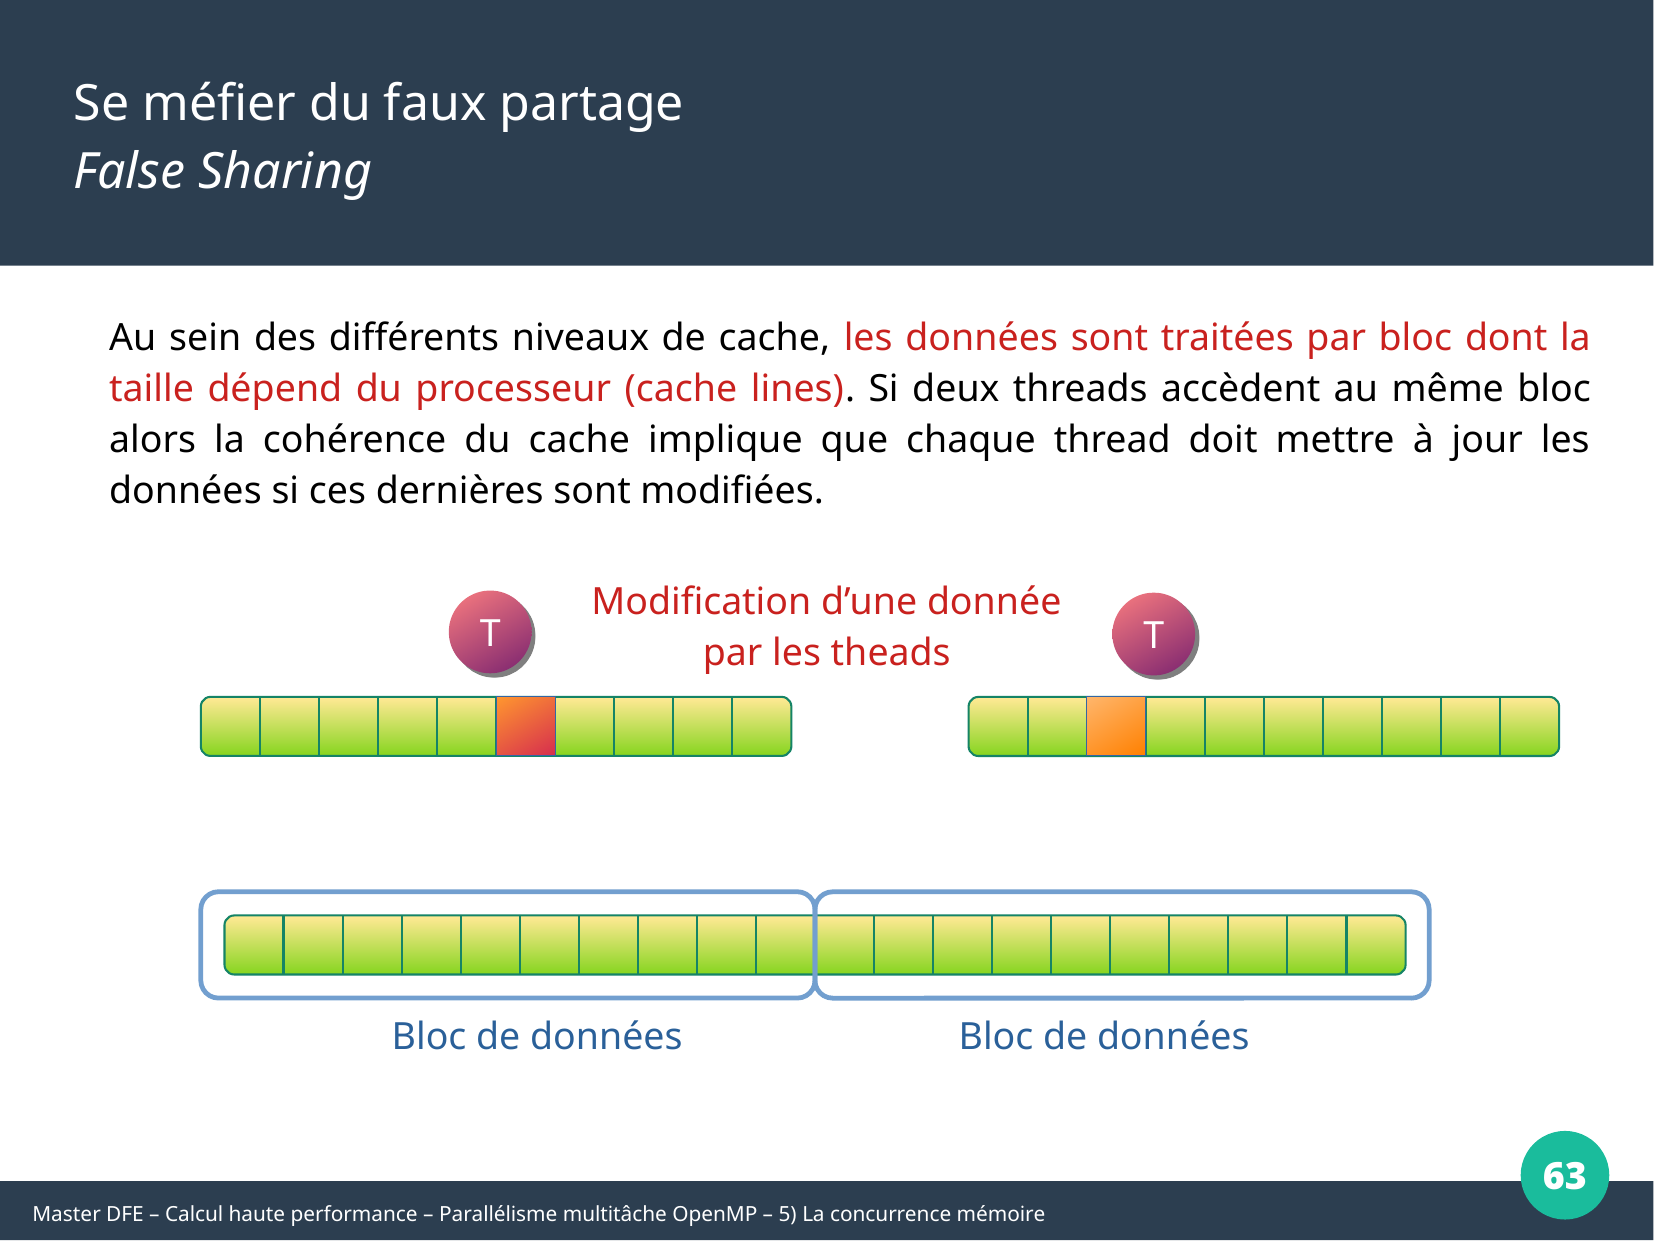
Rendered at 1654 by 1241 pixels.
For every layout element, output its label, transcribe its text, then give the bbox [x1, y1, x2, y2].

text_box Bloc de données [366, 1002, 709, 1069]
text_box T [1112, 592, 1196, 676]
text_box [224, 915, 812, 975]
text_box [200, 696, 260, 756]
text_box T [448, 590, 532, 674]
text_box Modification d’une donnée par les theads [566, 566, 1087, 785]
text_box [818, 915, 1406, 975]
text_box [320, 696, 378, 756]
text_box [1086, 696, 1560, 757]
text_box Se méfier du faux partage False Sharing [59, 59, 1477, 209]
text_box Master DFE – Calcul haute performance – Parallélisme multitâche OpenMP – 5) La concurrence mémoire [17, 1191, 1436, 1235]
text_box [379, 696, 437, 756]
text_box [261, 696, 319, 756]
text_box Au sein des différents niveaux de cache, les données sont traitées par bloc dont la taille dépend du processeur (cache lines). Si deux threads accèdent au même bloc alors la cohérence du cache implique que chaque thread doit mettre à jour les données si ces dernières sont modifiées. [94, 303, 1607, 522]
text_box [438, 696, 566, 756]
text_box Bloc de données [933, 1002, 1276, 1069]
